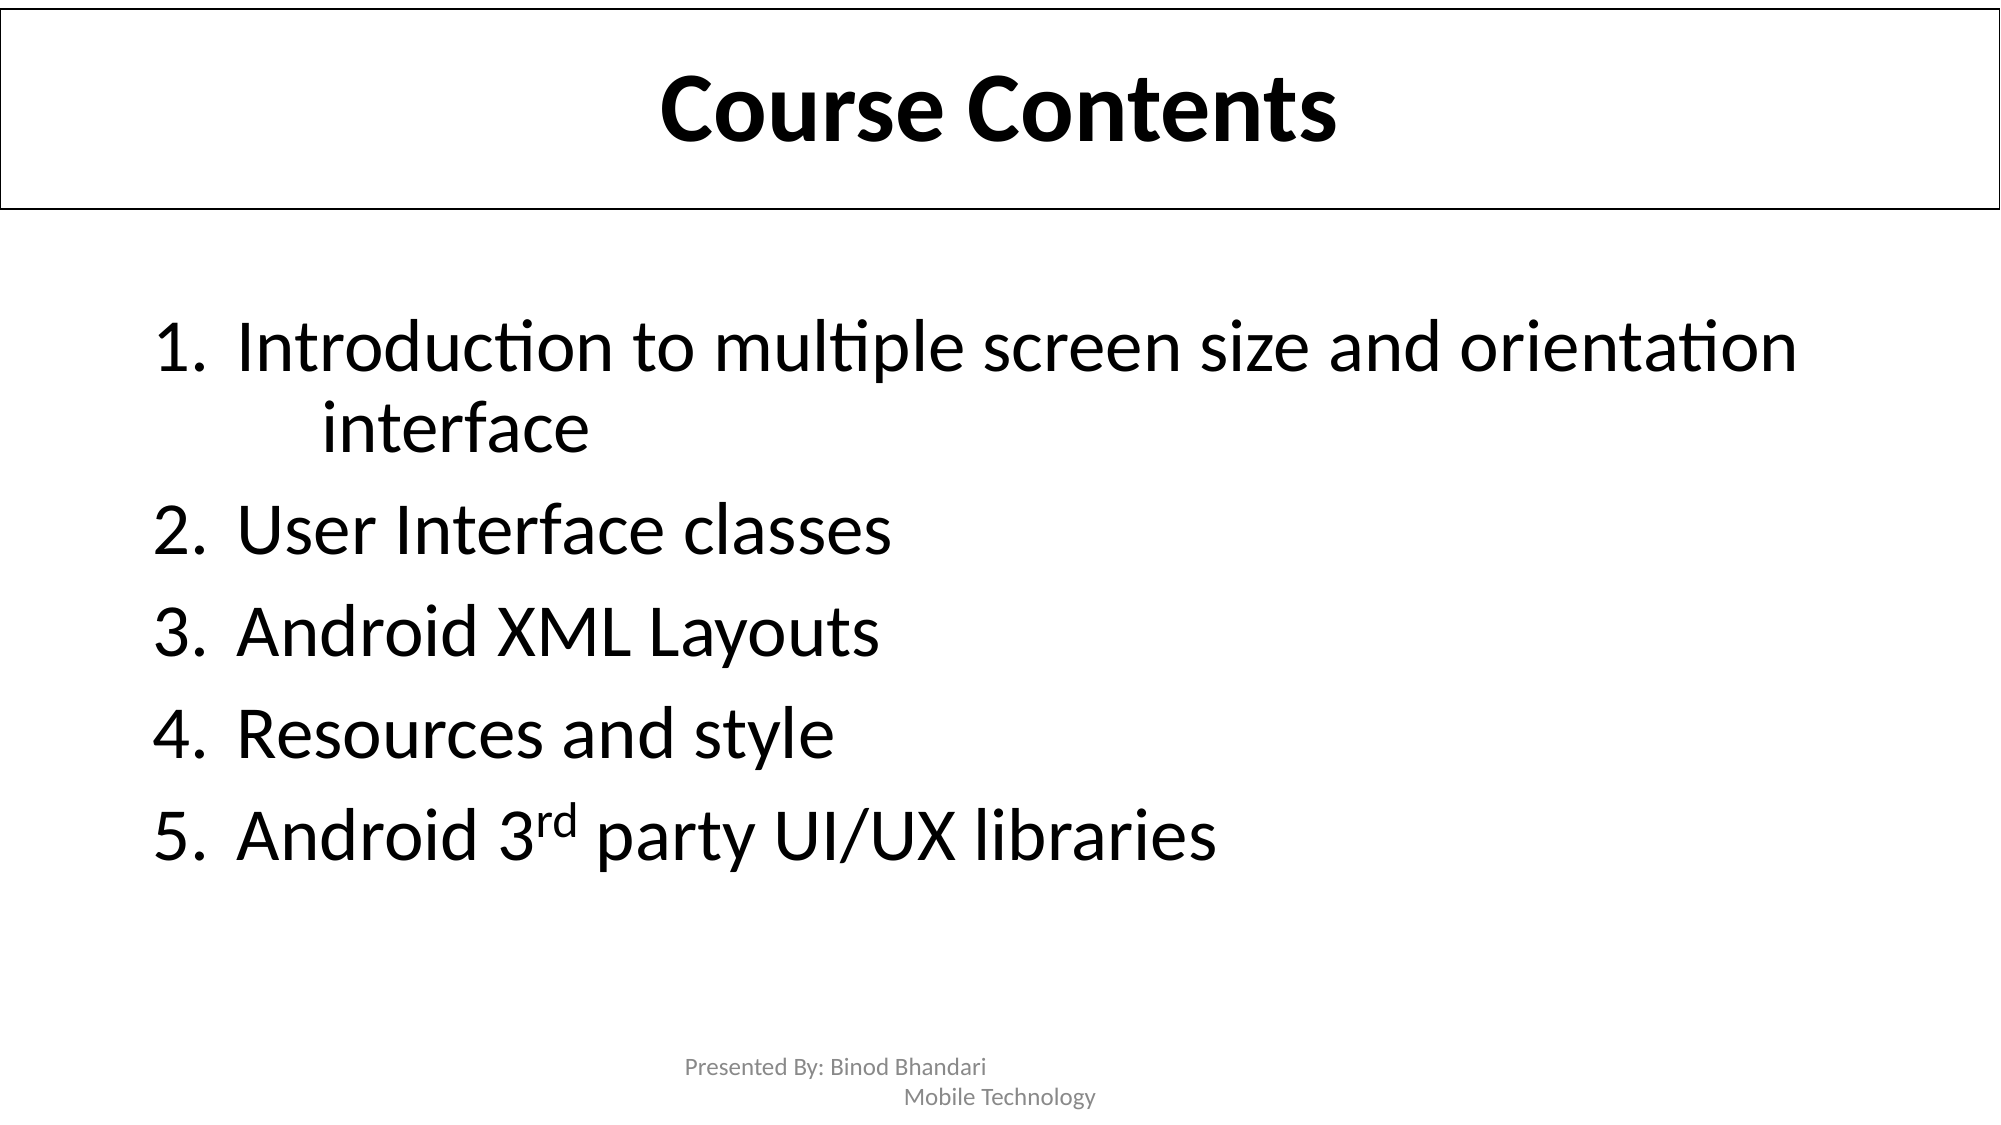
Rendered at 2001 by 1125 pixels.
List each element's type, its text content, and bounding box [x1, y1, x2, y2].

list Introduction to multiple screen size and orientation interface User Interface classes Android XML Layouts Resources and style Android 3rd party UI/UX libraries [137, 299, 1863, 1014]
text_box Presented By: Binod Bhandari Mobile Technology [662, 1042, 1338, 1103]
title Course Contents [0, 9, 2000, 210]
